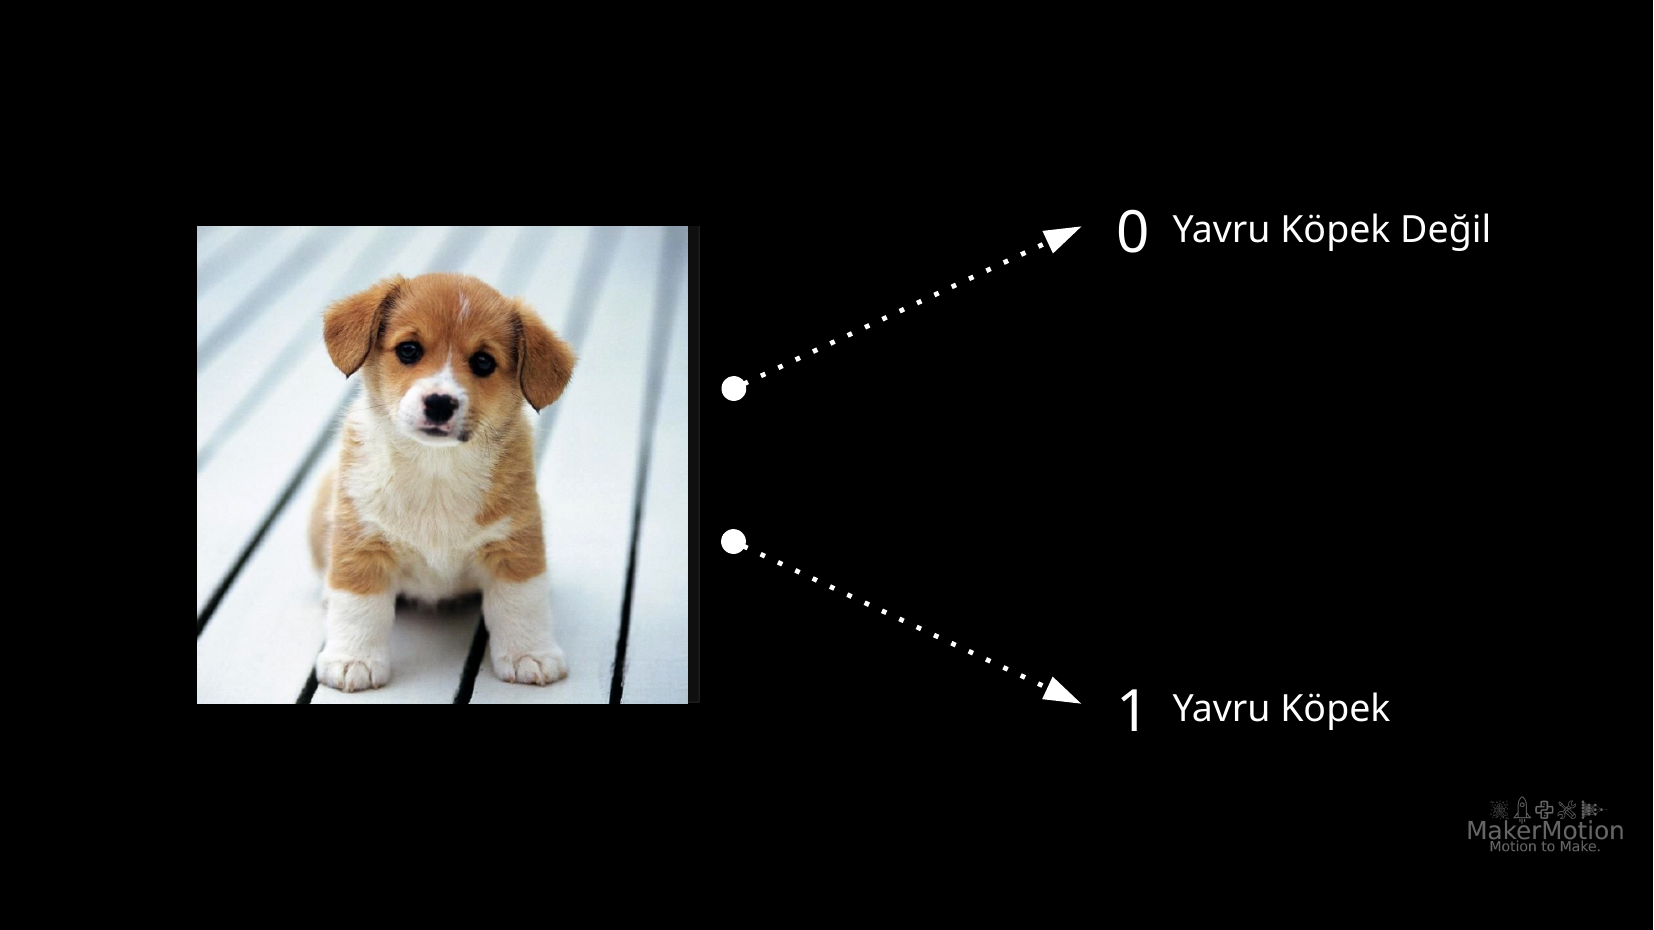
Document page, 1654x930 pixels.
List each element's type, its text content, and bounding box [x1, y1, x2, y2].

picture [197, 226, 688, 704]
text_box 0 [1101, 182, 1160, 265]
picture [1440, 719, 1651, 930]
text_box 1 [1101, 662, 1150, 744]
text_box Yavru Köpek [1158, 674, 1376, 733]
text_box Yavru Köpek Değil [1158, 195, 1456, 254]
